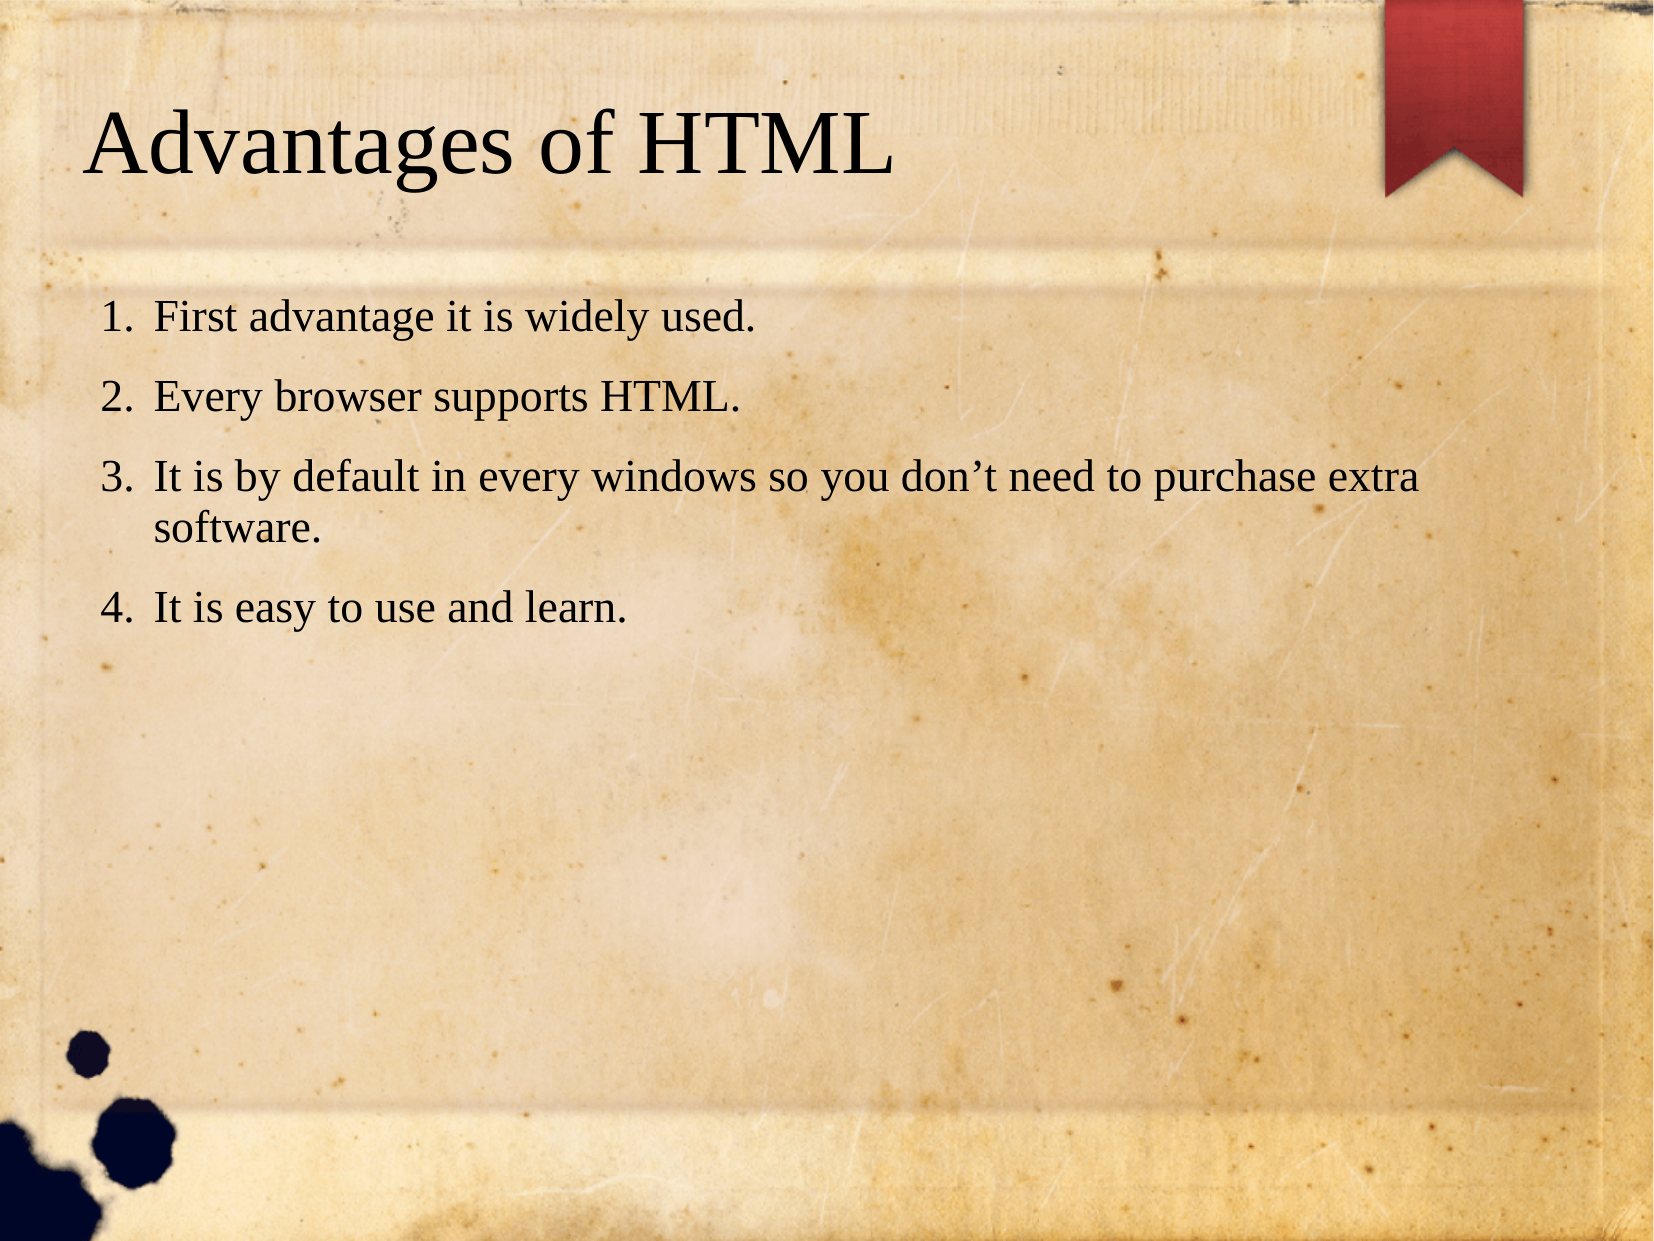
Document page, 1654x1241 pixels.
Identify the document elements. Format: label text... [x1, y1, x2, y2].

list First advantage it is widely used. Every browser supports HTML. It is by default in every windows so you don’t need to purchase extra software. It is easy to use and learn. [82, 290, 1538, 1010]
picture [0, 0, 1654, 1241]
title Advantages of HTML [82, 49, 1347, 237]
